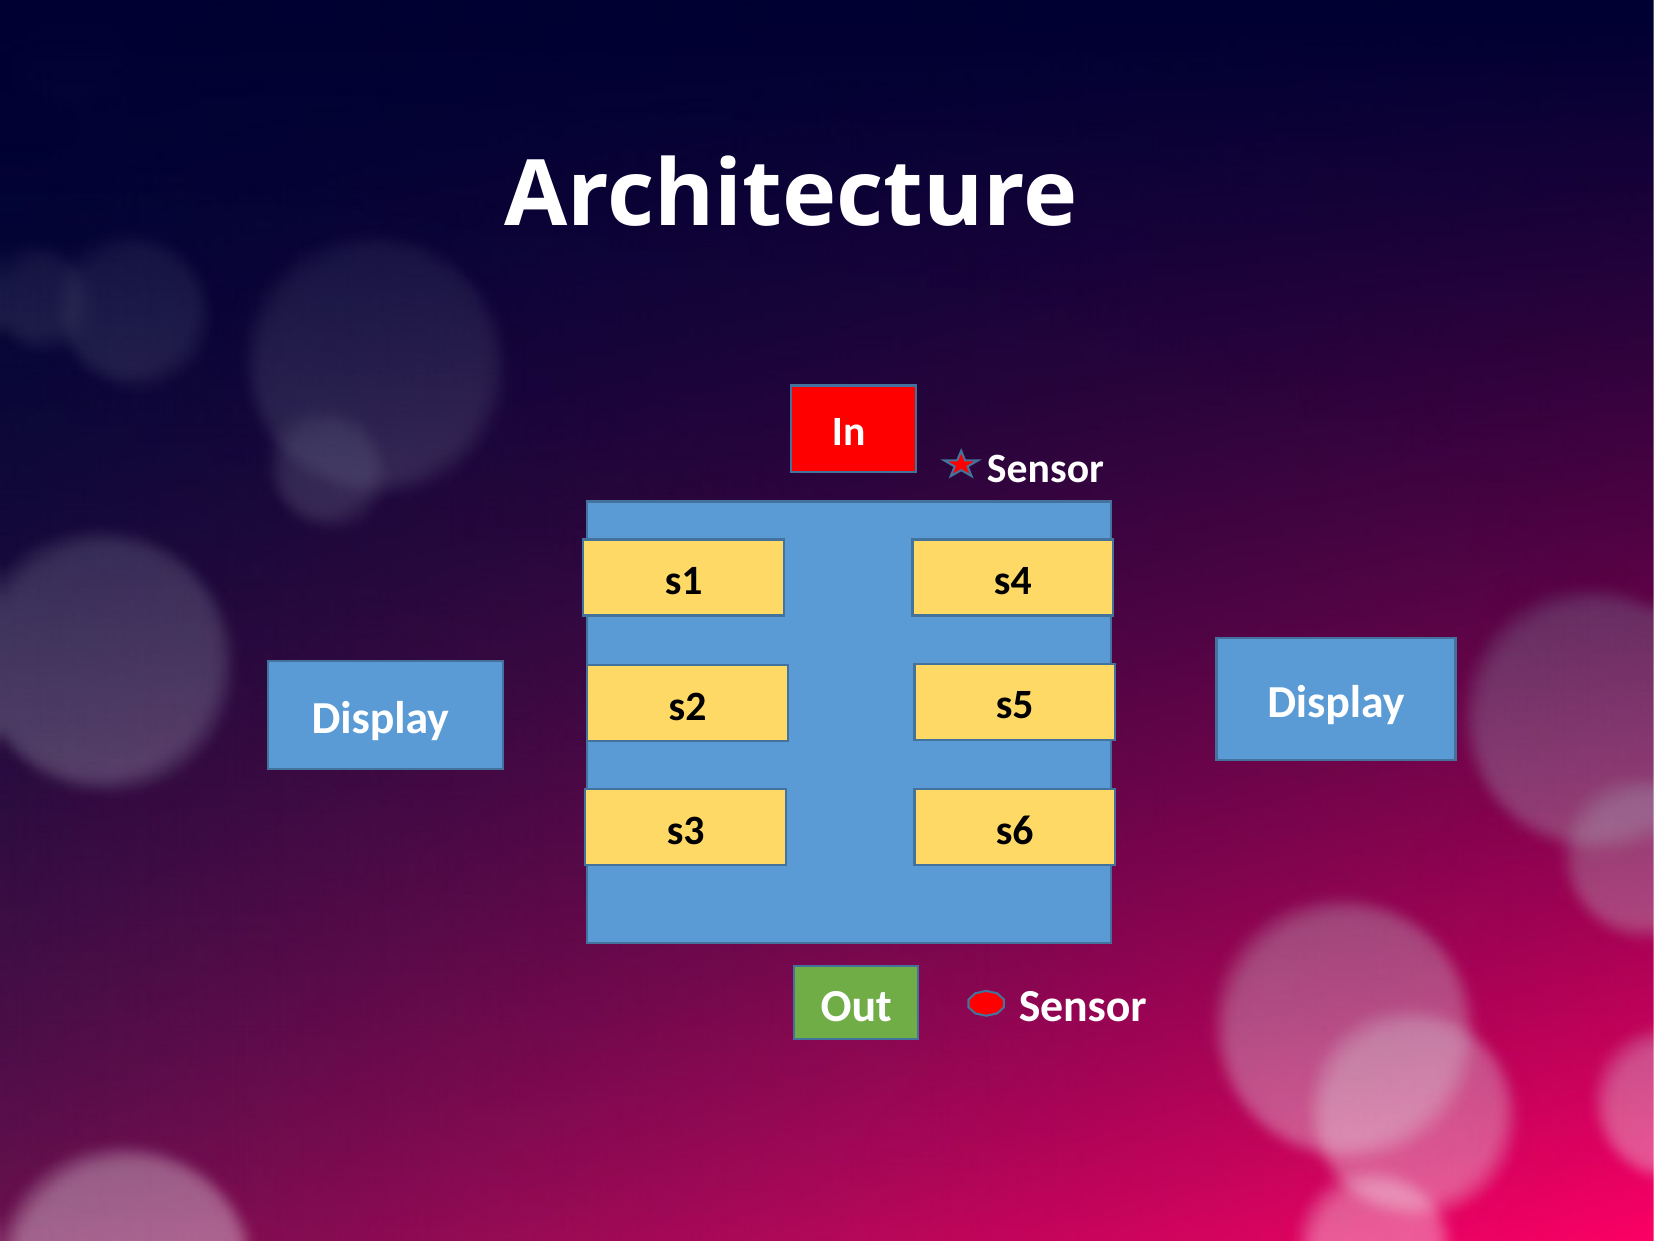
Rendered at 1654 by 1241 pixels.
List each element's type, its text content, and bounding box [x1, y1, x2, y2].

text_box [587, 501, 1112, 943]
picture [0, 0, 1654, 1241]
text_box s2 [587, 665, 789, 742]
title Architecture [59, 88, 1548, 296]
text_box s1 [583, 539, 785, 616]
text_box [968, 990, 1004, 1016]
text_box s3 [585, 789, 787, 866]
text_box Display [268, 661, 503, 770]
text_box In [791, 385, 916, 473]
text_box [944, 450, 972, 477]
text_box s5 [914, 663, 1116, 740]
text_box Sensor [1003, 968, 1162, 1039]
text_box Out [793, 965, 919, 1040]
text_box s6 [914, 789, 1116, 866]
text_box Display [1216, 637, 1456, 761]
text_box s4 [912, 539, 1114, 616]
text_box Sensor [972, 433, 1119, 499]
